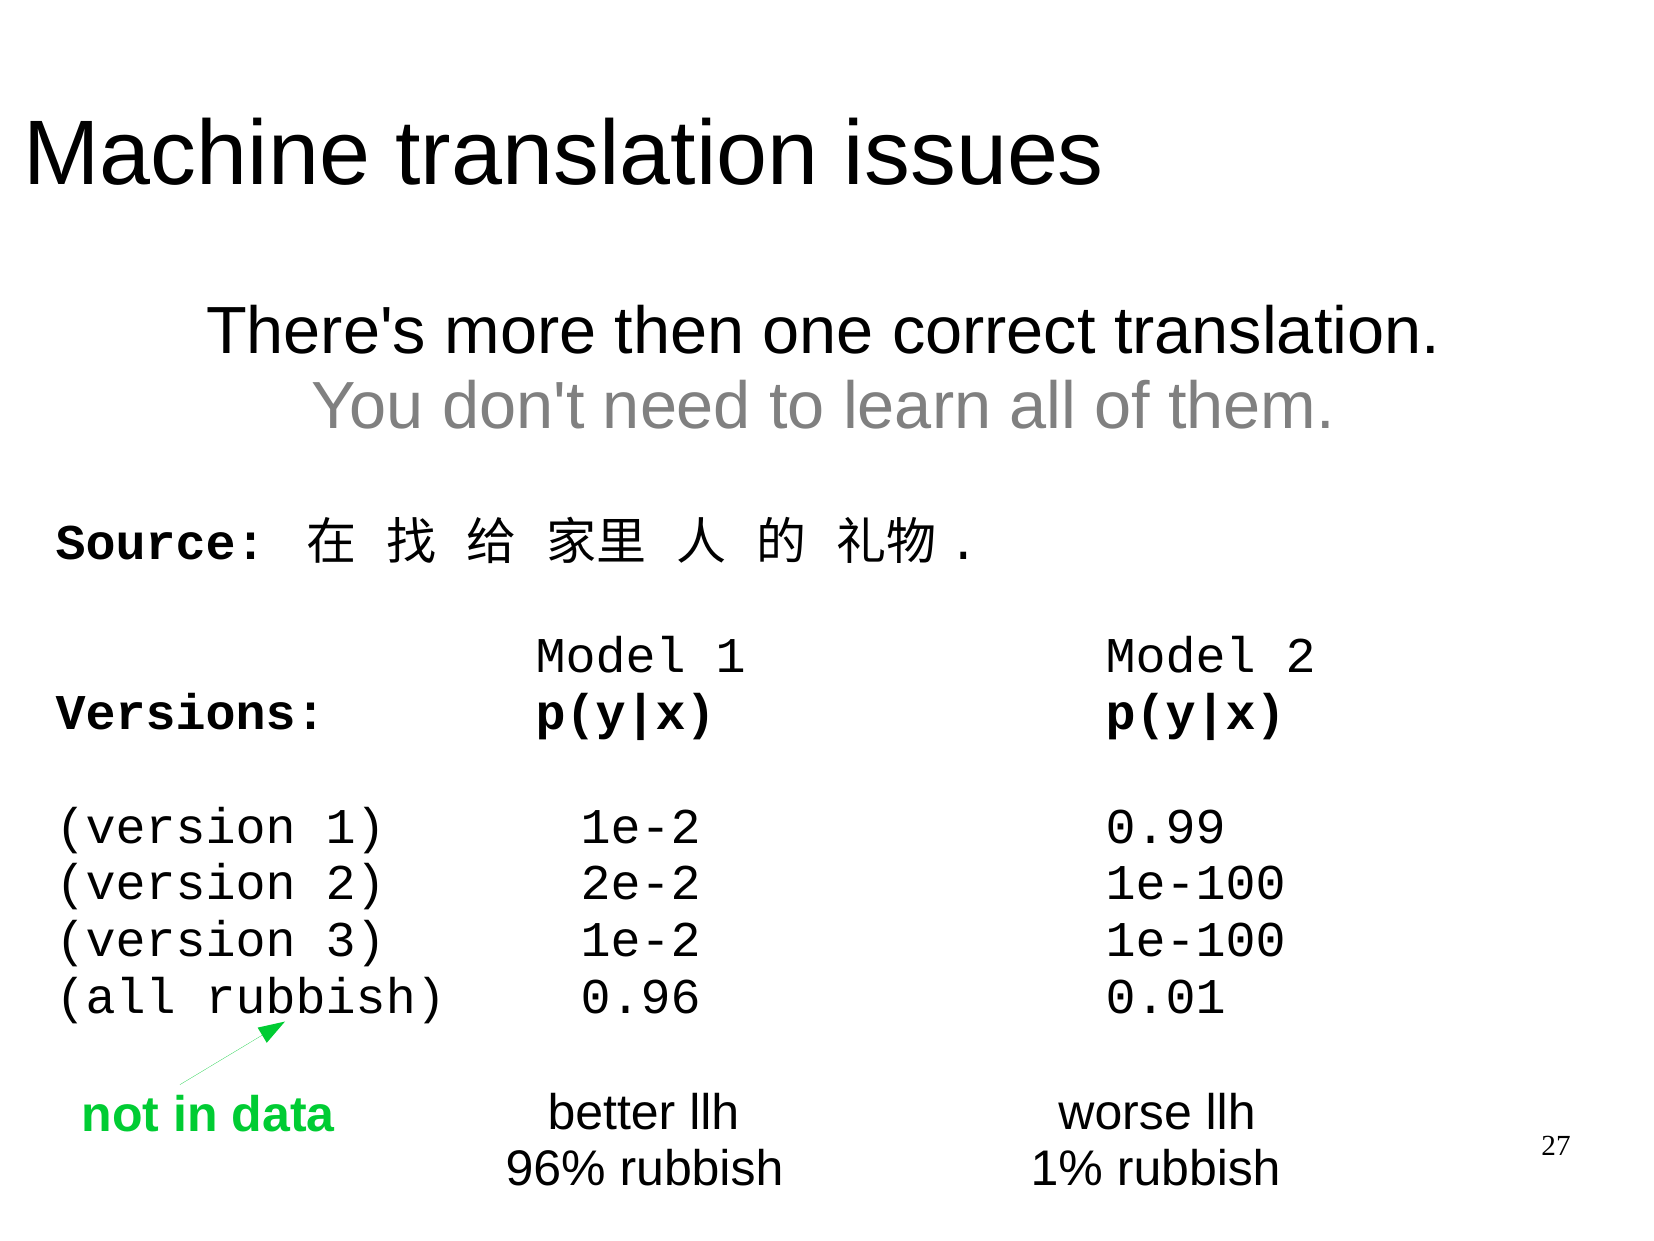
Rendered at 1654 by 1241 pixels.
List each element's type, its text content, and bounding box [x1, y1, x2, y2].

title Machine translation issues [23, 49, 1512, 257]
text_box There's more then one correct translation. You don't need to learn all of them. Source: 在 找 给 家里 人 的 礼物. Model 1 Model 2 Versions: p(y|x) p(y|x) (version 1) 1e-2 0.99 (version 2) 2e-2 1e-100 (version 3) 1e-2 1e-100 (all rubbish) 0.96 0.01 better llh worse llh 96% rubbish 1% rubbish [40, 285, 1607, 1207]
text_box not in data [66, 1078, 350, 1150]
